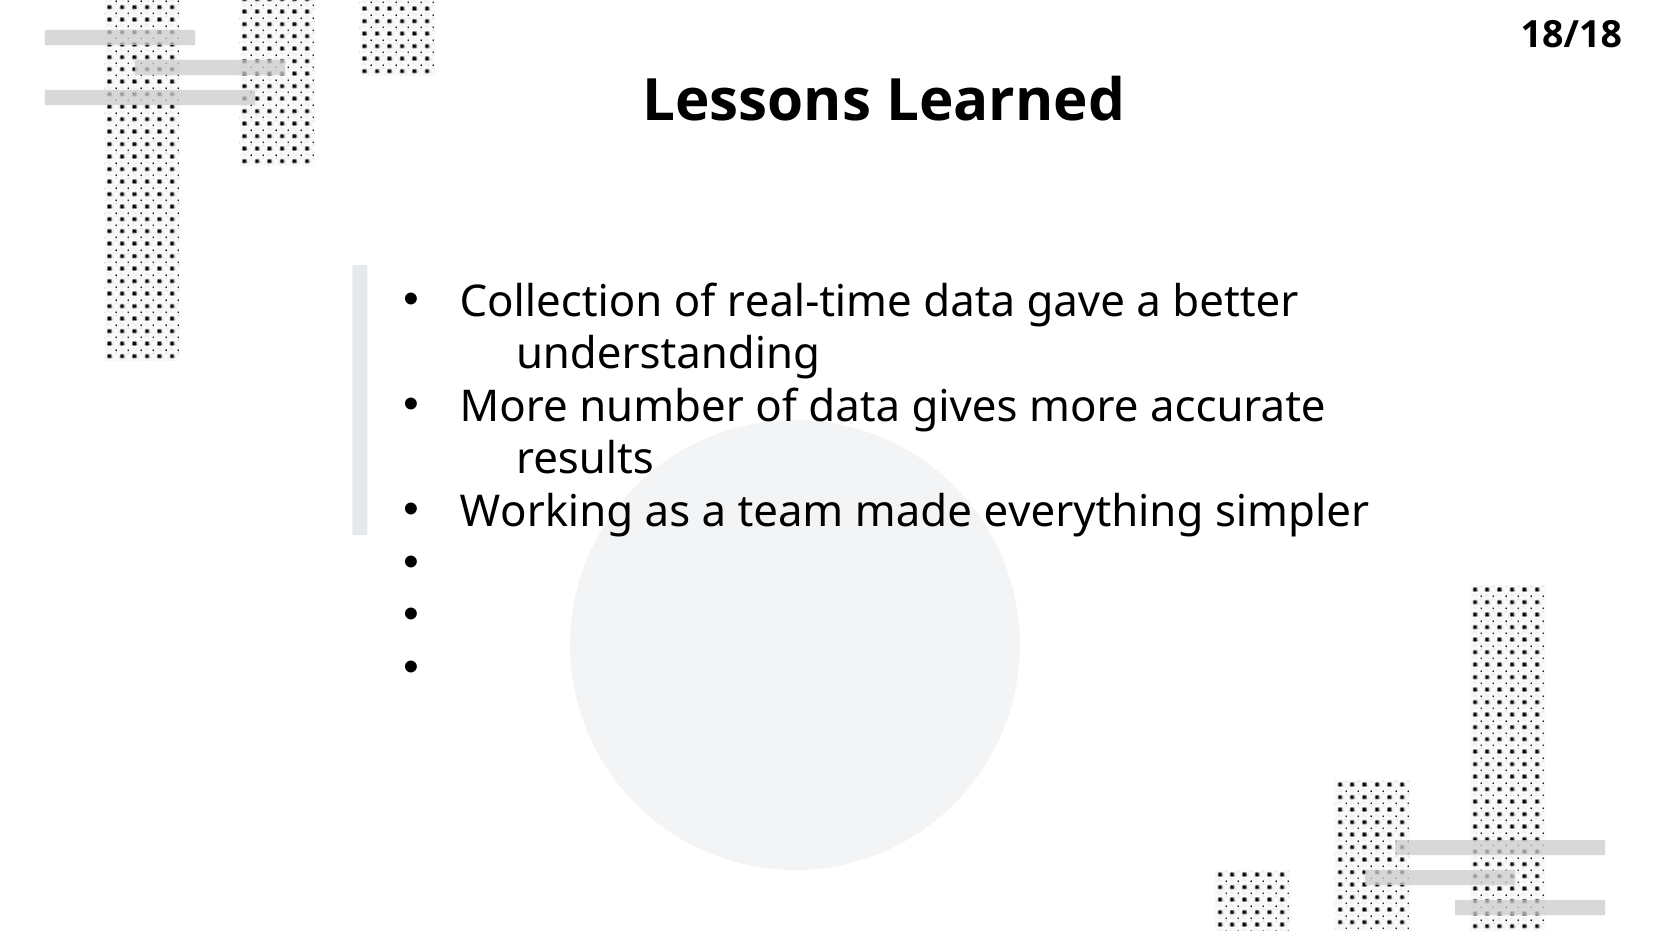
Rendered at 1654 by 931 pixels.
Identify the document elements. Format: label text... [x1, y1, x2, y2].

text_box Lessons Learned [627, 50, 1417, 225]
text_box Collection of real-time data gave a better understanding More number of data gives more accurate results Working as a team made everything simpler [388, 265, 1451, 758]
text_box 18/18 [1505, 0, 1638, 67]
text_box [352, 265, 368, 536]
